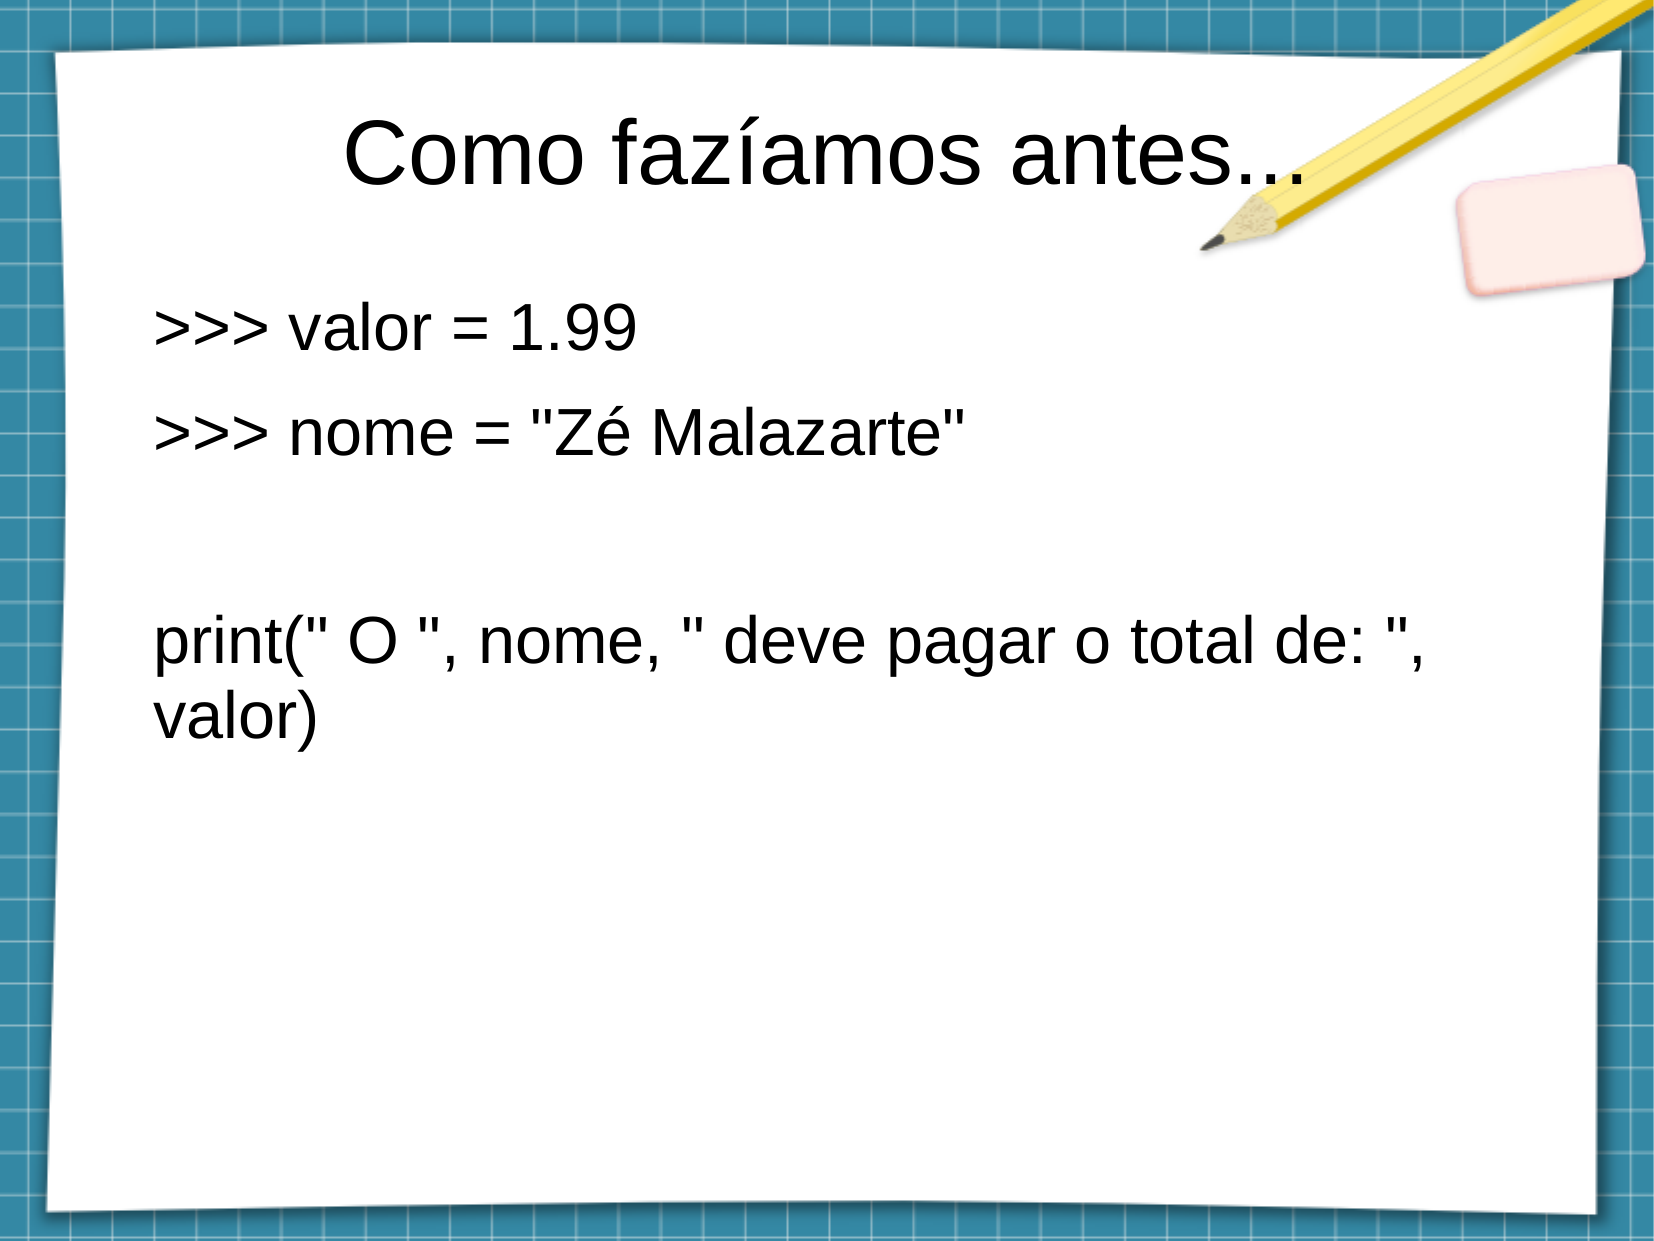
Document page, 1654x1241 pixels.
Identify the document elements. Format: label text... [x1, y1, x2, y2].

list >>> valor = 1.99 >>> nome = "Zé Malazarte" print(" O ", nome, " deve pagar o total de: ", valor) [82, 290, 1571, 1010]
title Como fazíamos antes... [82, 49, 1571, 257]
picture [0, 0, 1654, 1241]
